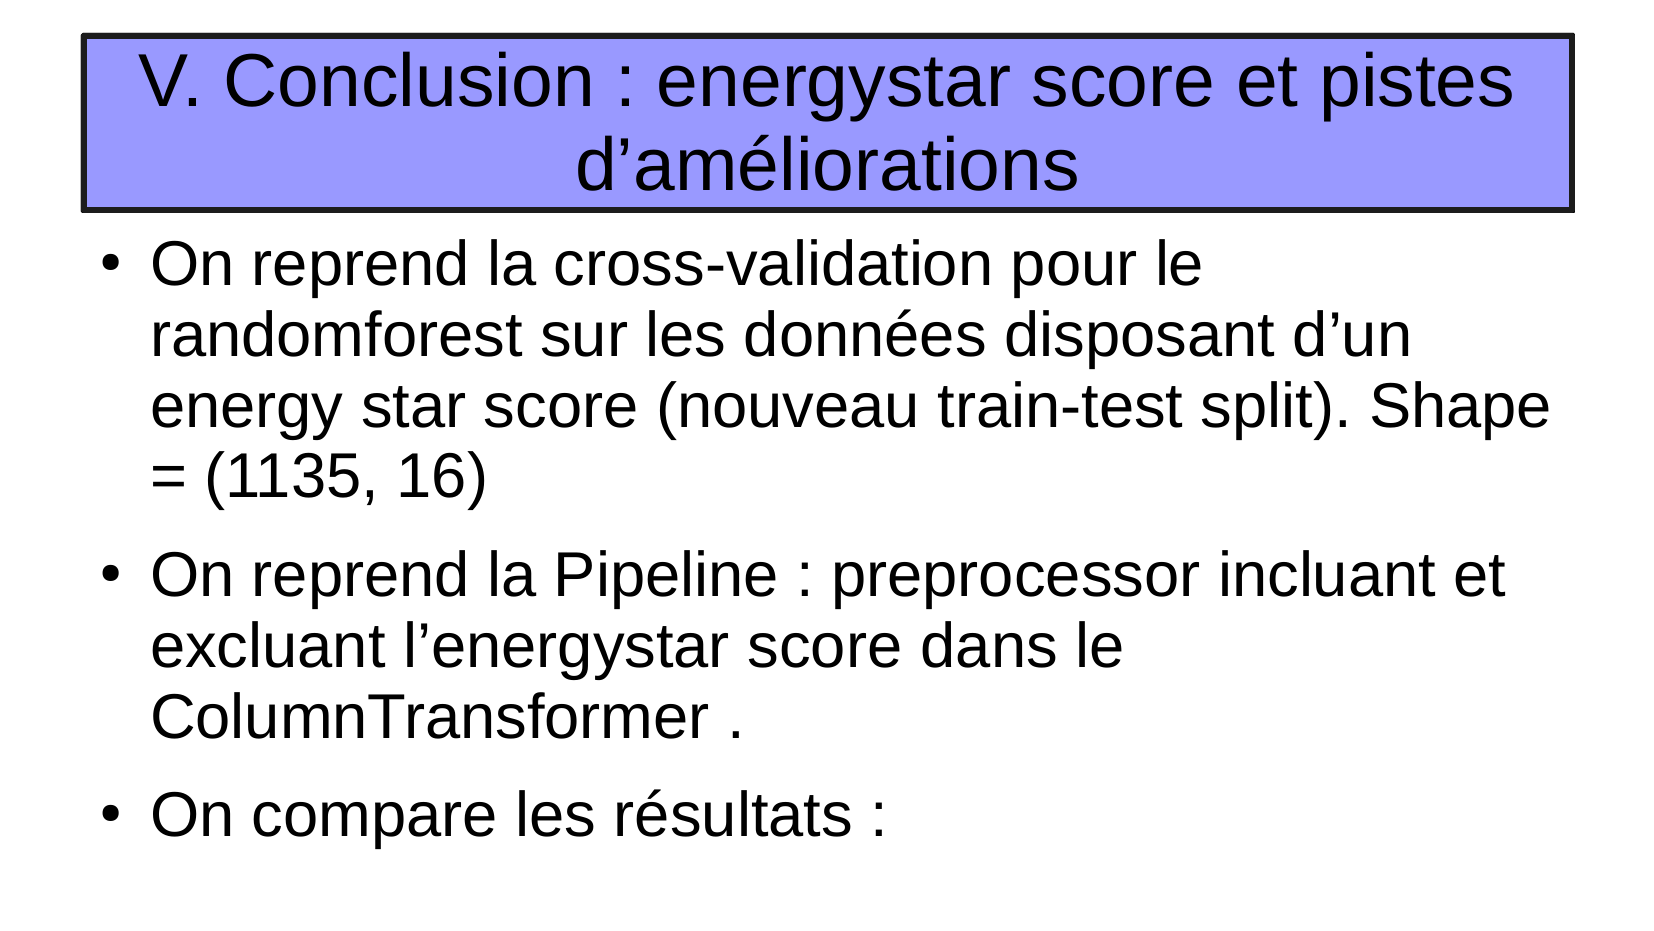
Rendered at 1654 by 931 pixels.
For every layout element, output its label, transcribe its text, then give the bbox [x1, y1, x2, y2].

list On reprend la cross-validation pour le randomforest sur les données disposant d’un energy star score (nouveau train-test split). Shape = (1135, 16) On reprend la Pipeline : preprocessor incluant et excluant l’energystar score dans le ColumnTransformer . On compare les résultats : [82, 228, 1571, 851]
title V. Conclusion : energystar score et pistes d’améliorations [83, 35, 1572, 210]
